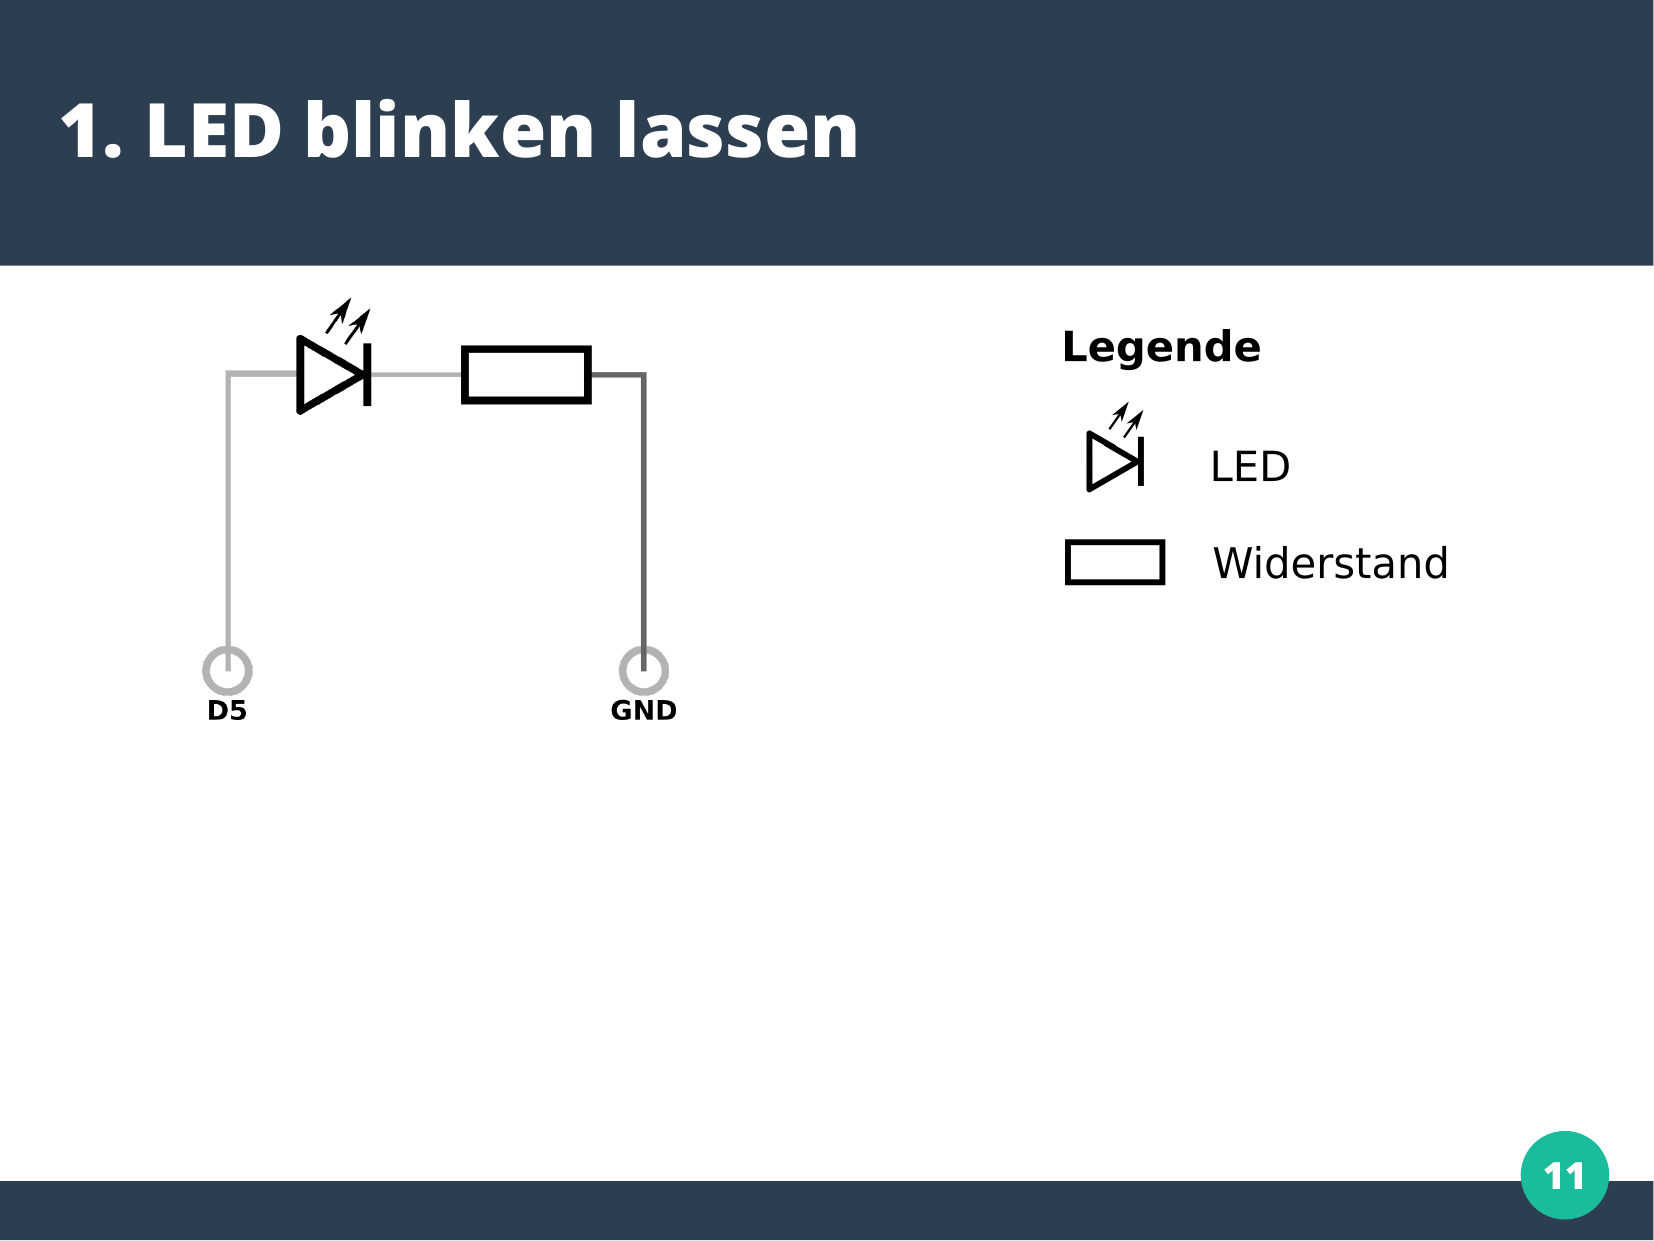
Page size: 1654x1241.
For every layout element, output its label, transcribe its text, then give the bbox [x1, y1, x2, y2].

picture [202, 297, 676, 721]
title 1. LED blinken lassen [59, 49, 1595, 207]
picture [1065, 329, 1522, 679]
